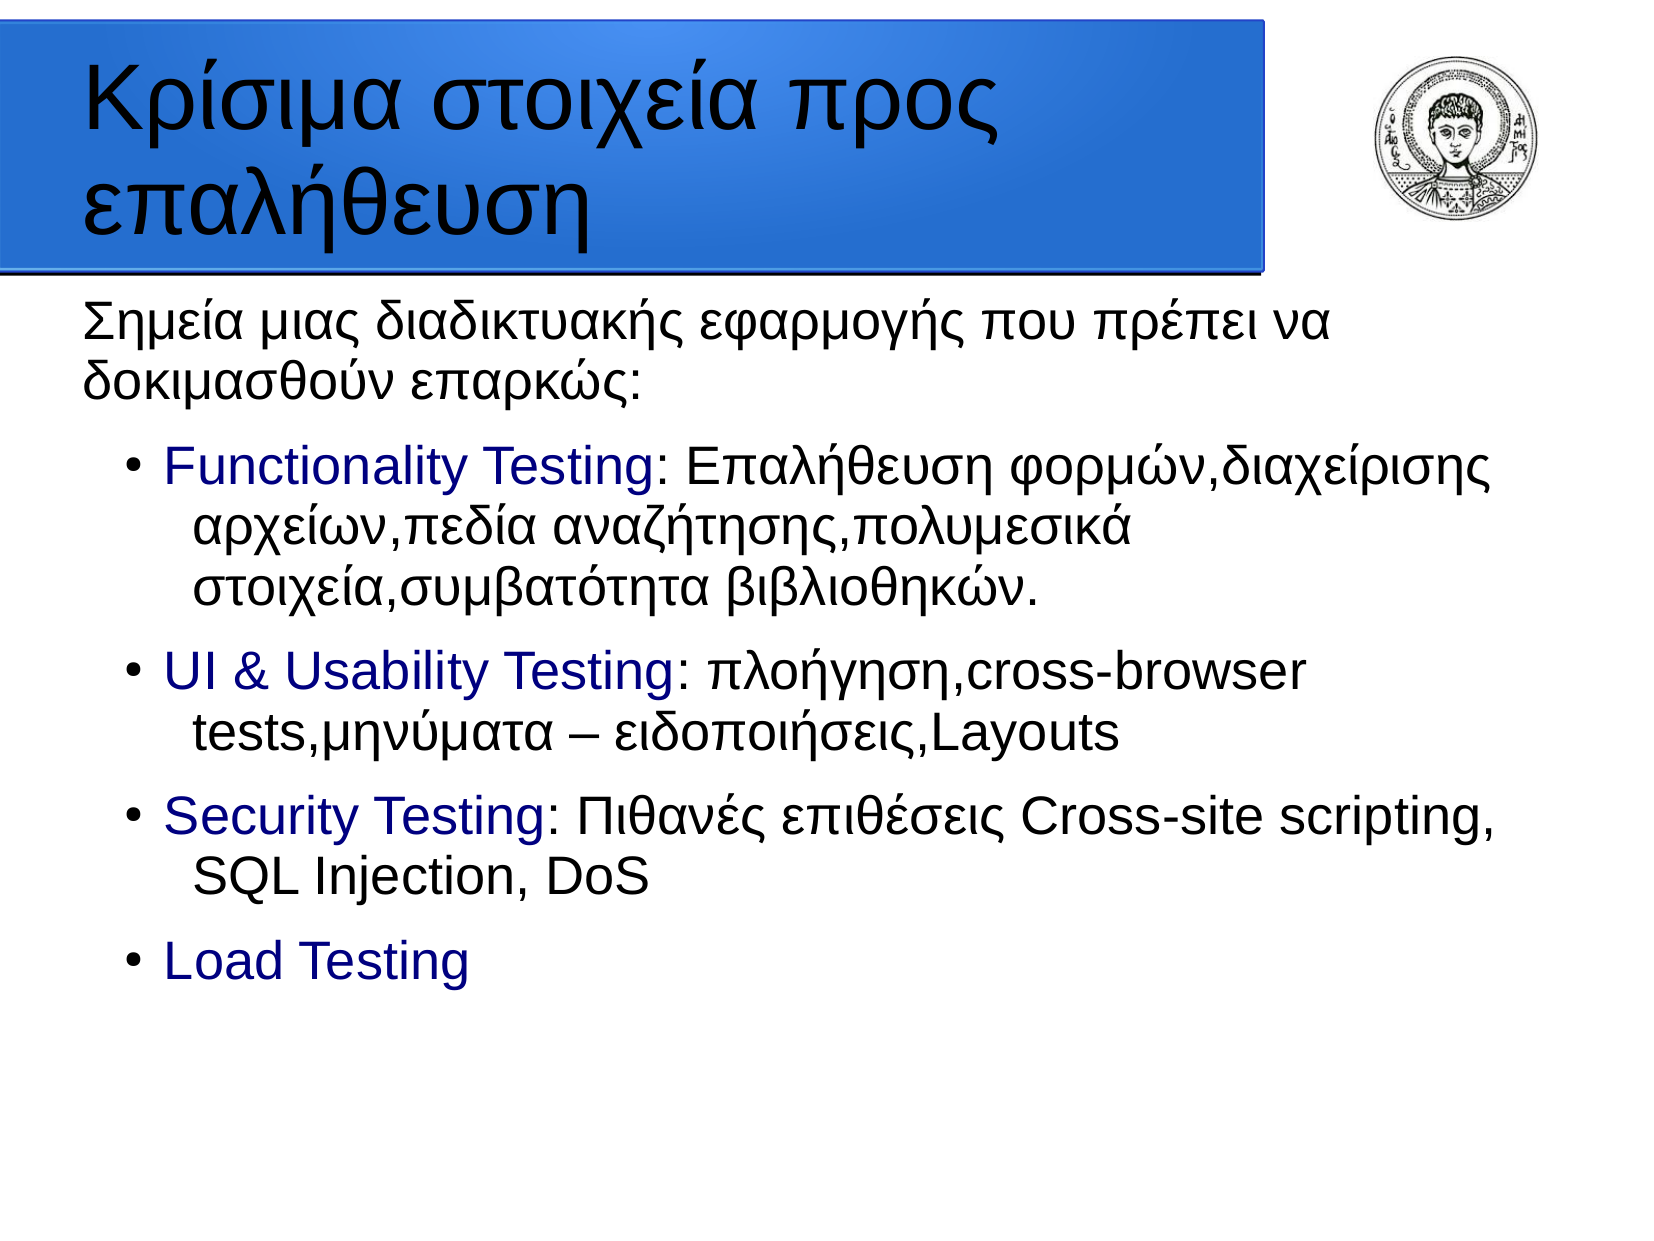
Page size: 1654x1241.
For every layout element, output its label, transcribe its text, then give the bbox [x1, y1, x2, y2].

title Κρίσιμα στοιχεία προς επαλήθευση [82, 45, 1235, 255]
picture [1373, 56, 1539, 222]
list Σημεία μιας διαδικτυακής εφαρμογής που πρέπει να δοκιμασθούν επαρκώς: Functionality Testing: Επαλήθευση φορμών,διαχείρισης αρχείων,πεδία αναζήτησης,πολυμεσικά στοιχεία,συμβατότητα βιβλιοθηκών. UI & Usability Testing: πλοήγηση,cross-browser tests,μηνύματα – ειδοποιήσεις,Layouts Security Testing: Πιθανές επιθέσεις Cross-site scripting, SQL Injection, DoS Load Testing [82, 290, 1571, 1010]
